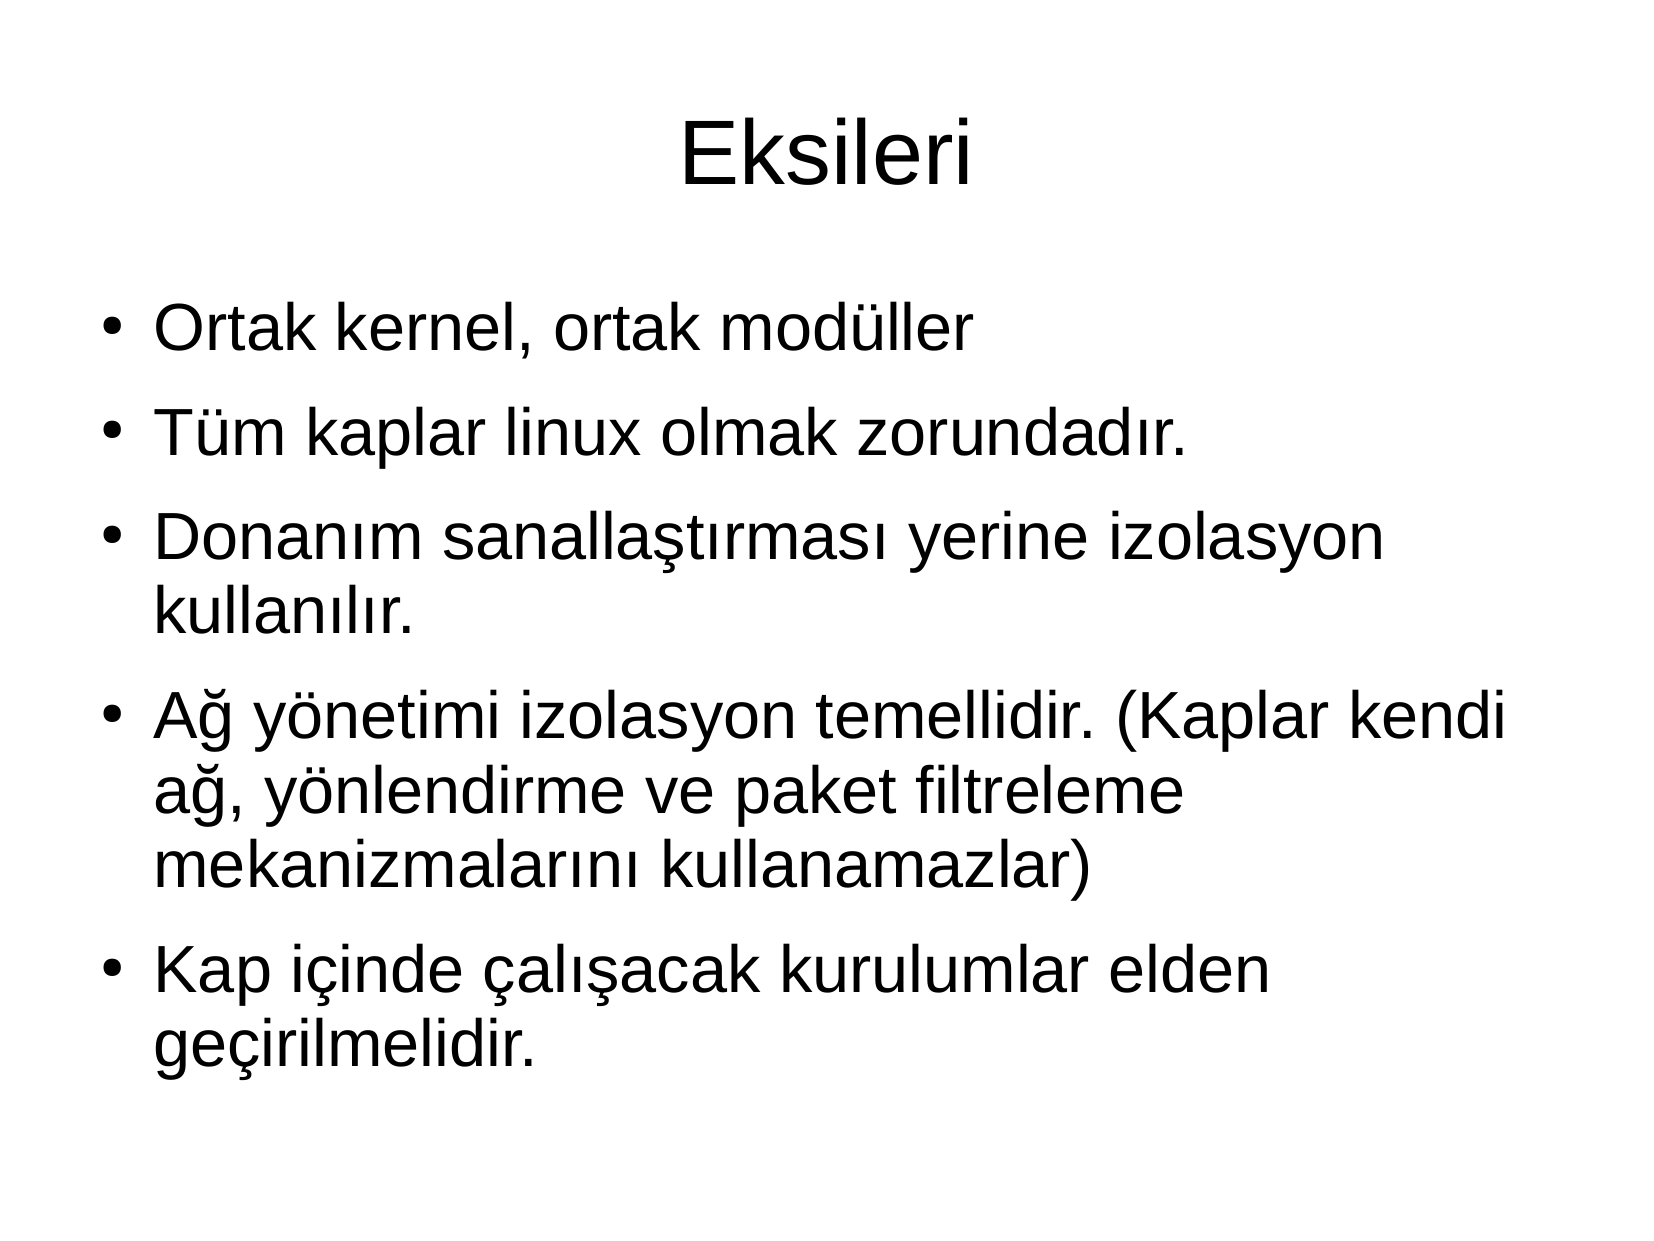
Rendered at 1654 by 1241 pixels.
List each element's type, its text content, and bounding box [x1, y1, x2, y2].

list Ortak kernel, ortak modüller Tüm kaplar linux olmak zorundadır. Donanım sanallaştırması yerine izolasyon kullanılır. Ağ yönetimi izolasyon temellidir. (Kaplar kendi ağ, yönlendirme ve paket filtreleme mekanizmalarını kullanamazlar) Kap içinde çalışacak kurulumlar elden geçirilmelidir. [82, 290, 1571, 1109]
title Eksileri [82, 56, 1571, 250]
